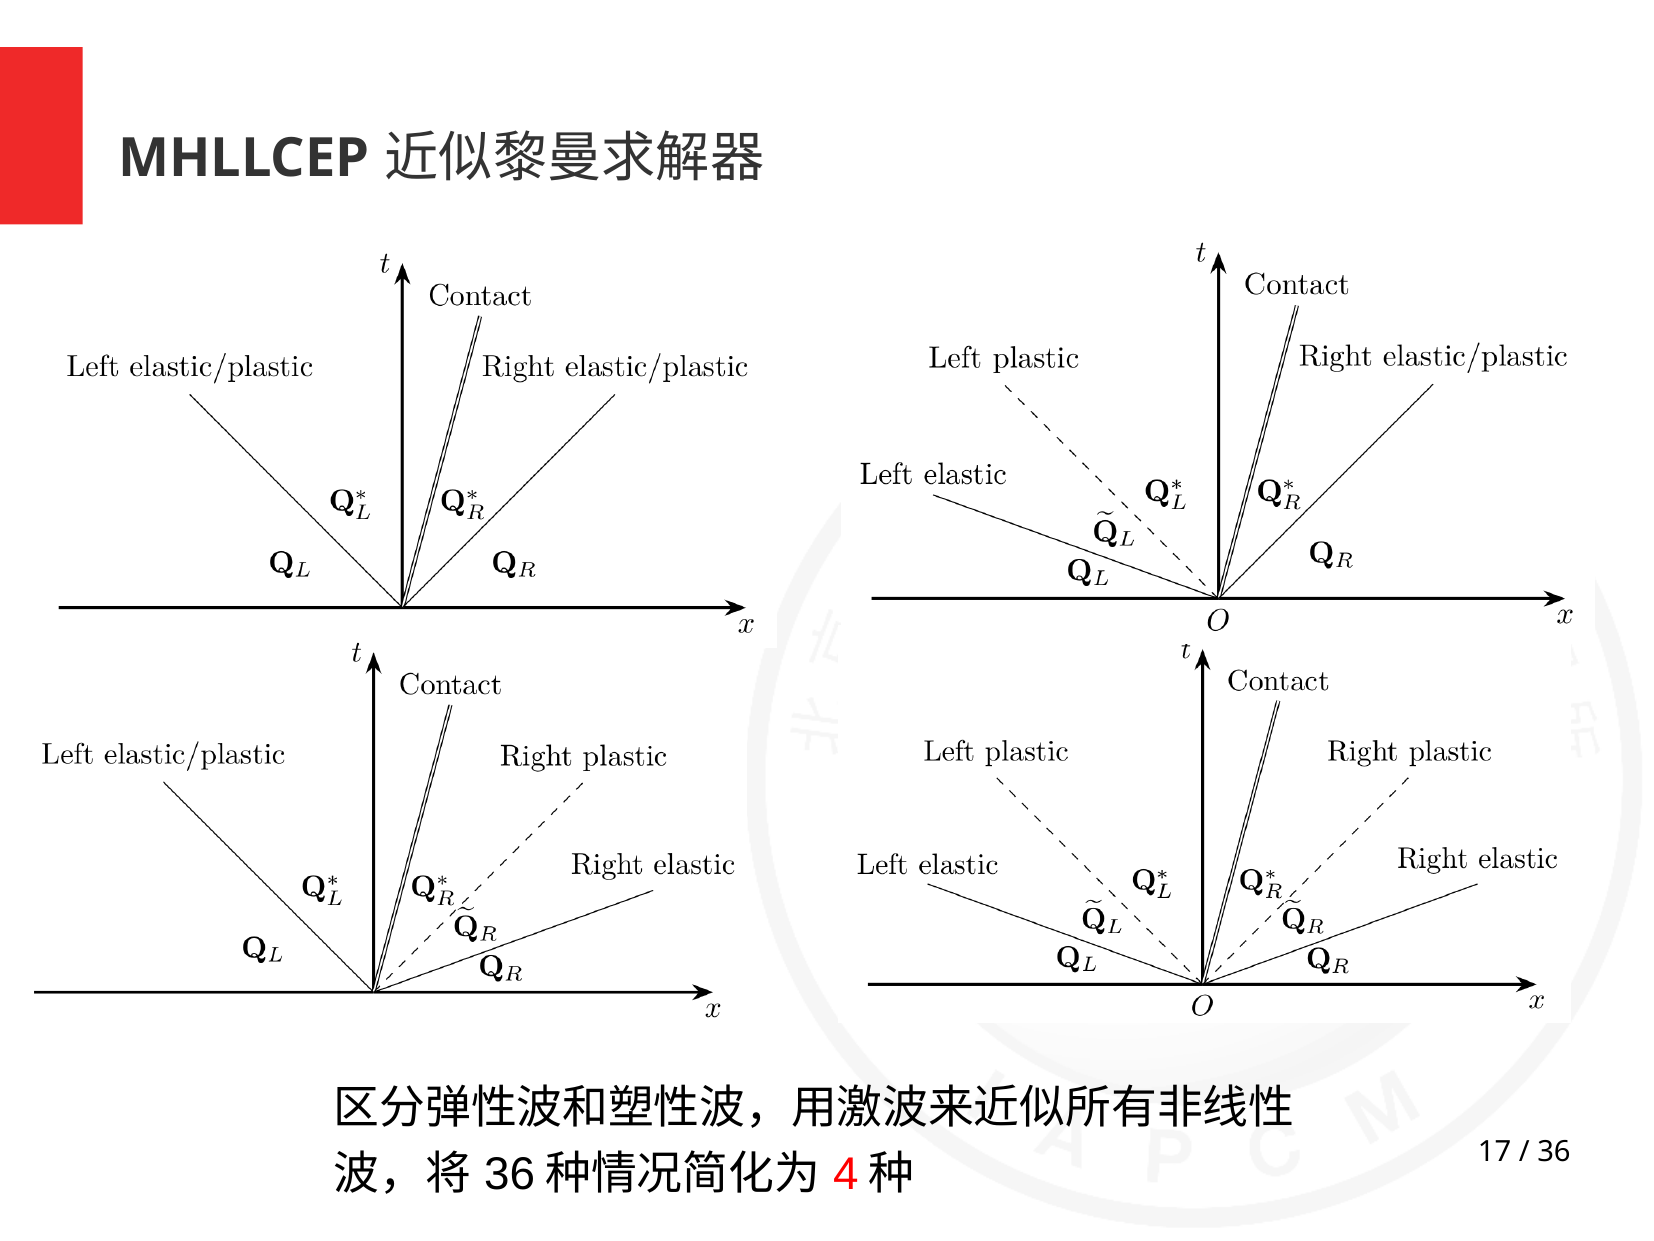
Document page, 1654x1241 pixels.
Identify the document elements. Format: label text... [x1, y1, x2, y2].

title MHLLCEP近似黎曼求解器 [118, 49, 1571, 257]
picture [0, 236, 1654, 1241]
text_box 区分弹性波和塑性波，用激波来近似所有非线性波，将36种情况简化为4种 [318, 1062, 1371, 1241]
